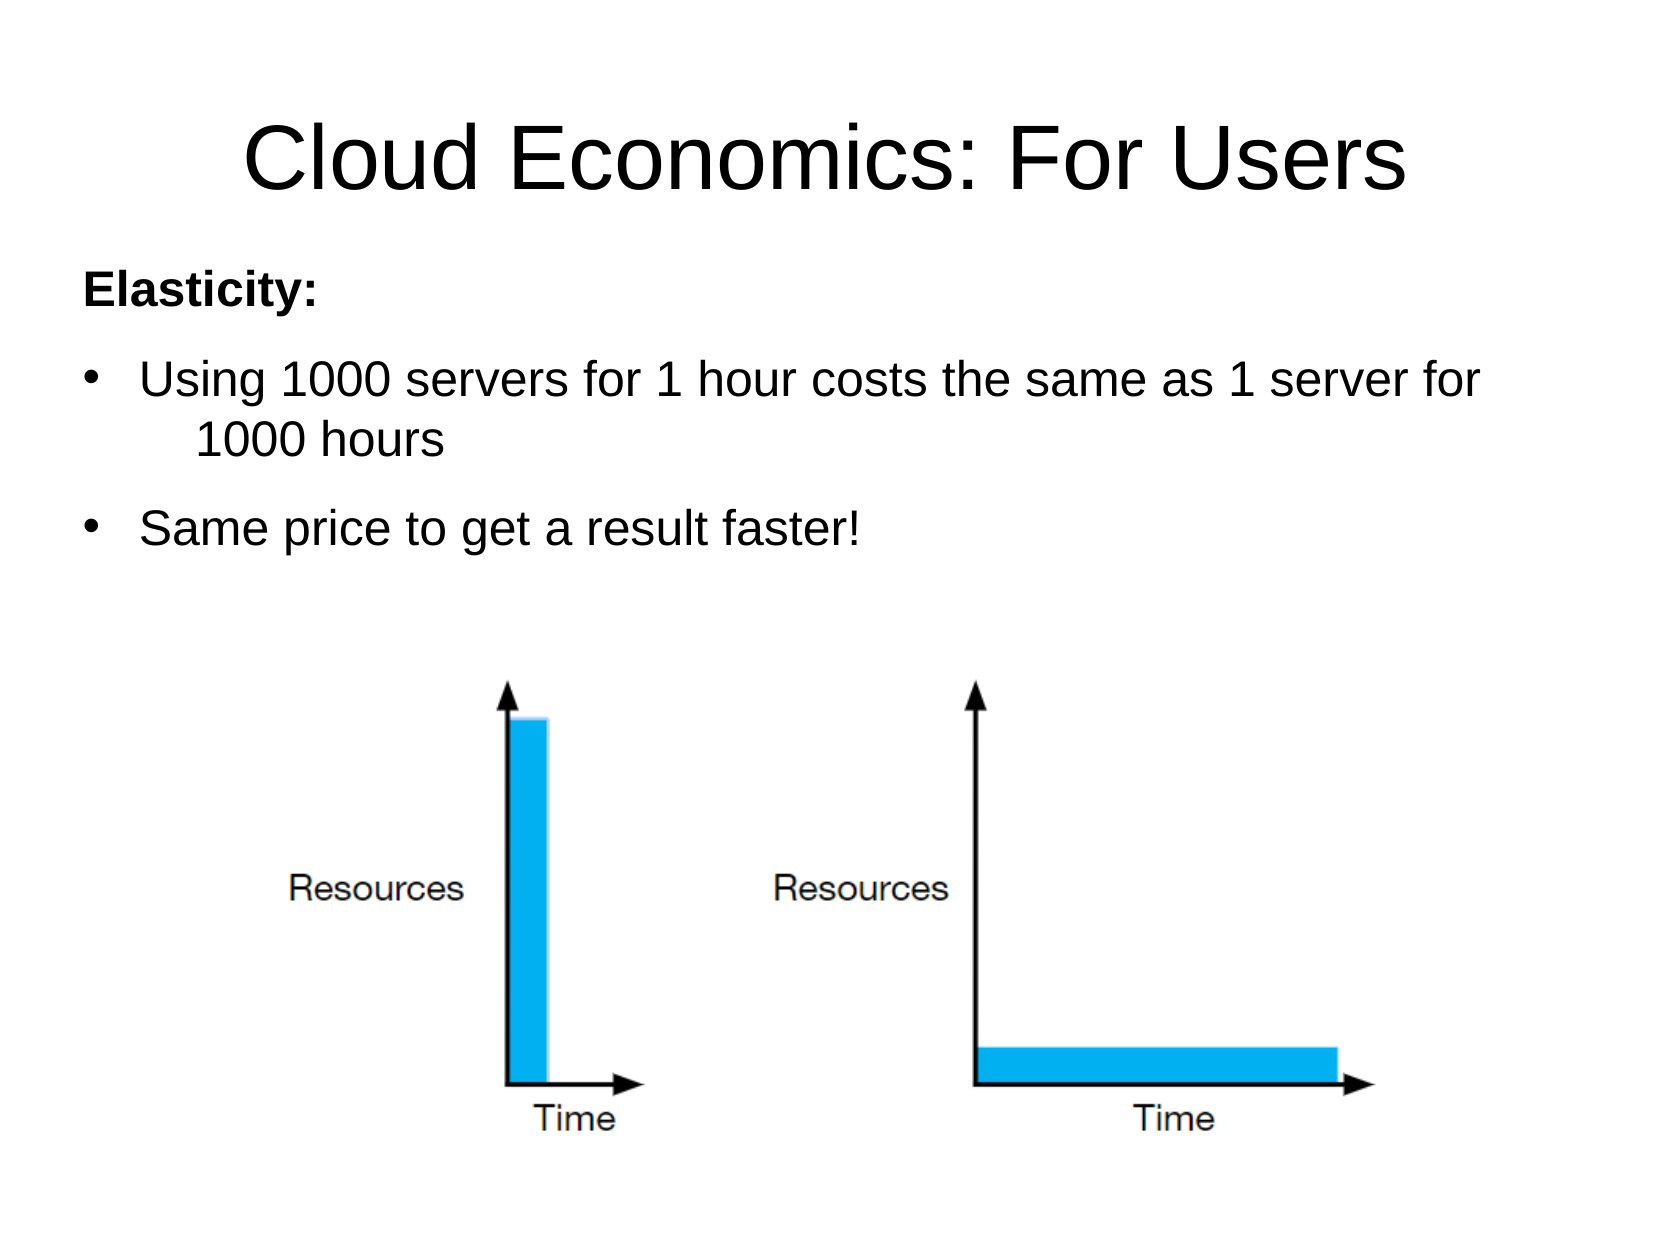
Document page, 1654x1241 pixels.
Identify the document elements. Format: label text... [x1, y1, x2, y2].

picture [256, 658, 1398, 1156]
list Elasticity: Using 1000 servers for 1 hour costs the same as 1 server for 1000 hours Same price to get a result faster! [82, 256, 1571, 1020]
title Cloud Economics: For Users [82, 49, 1571, 256]
